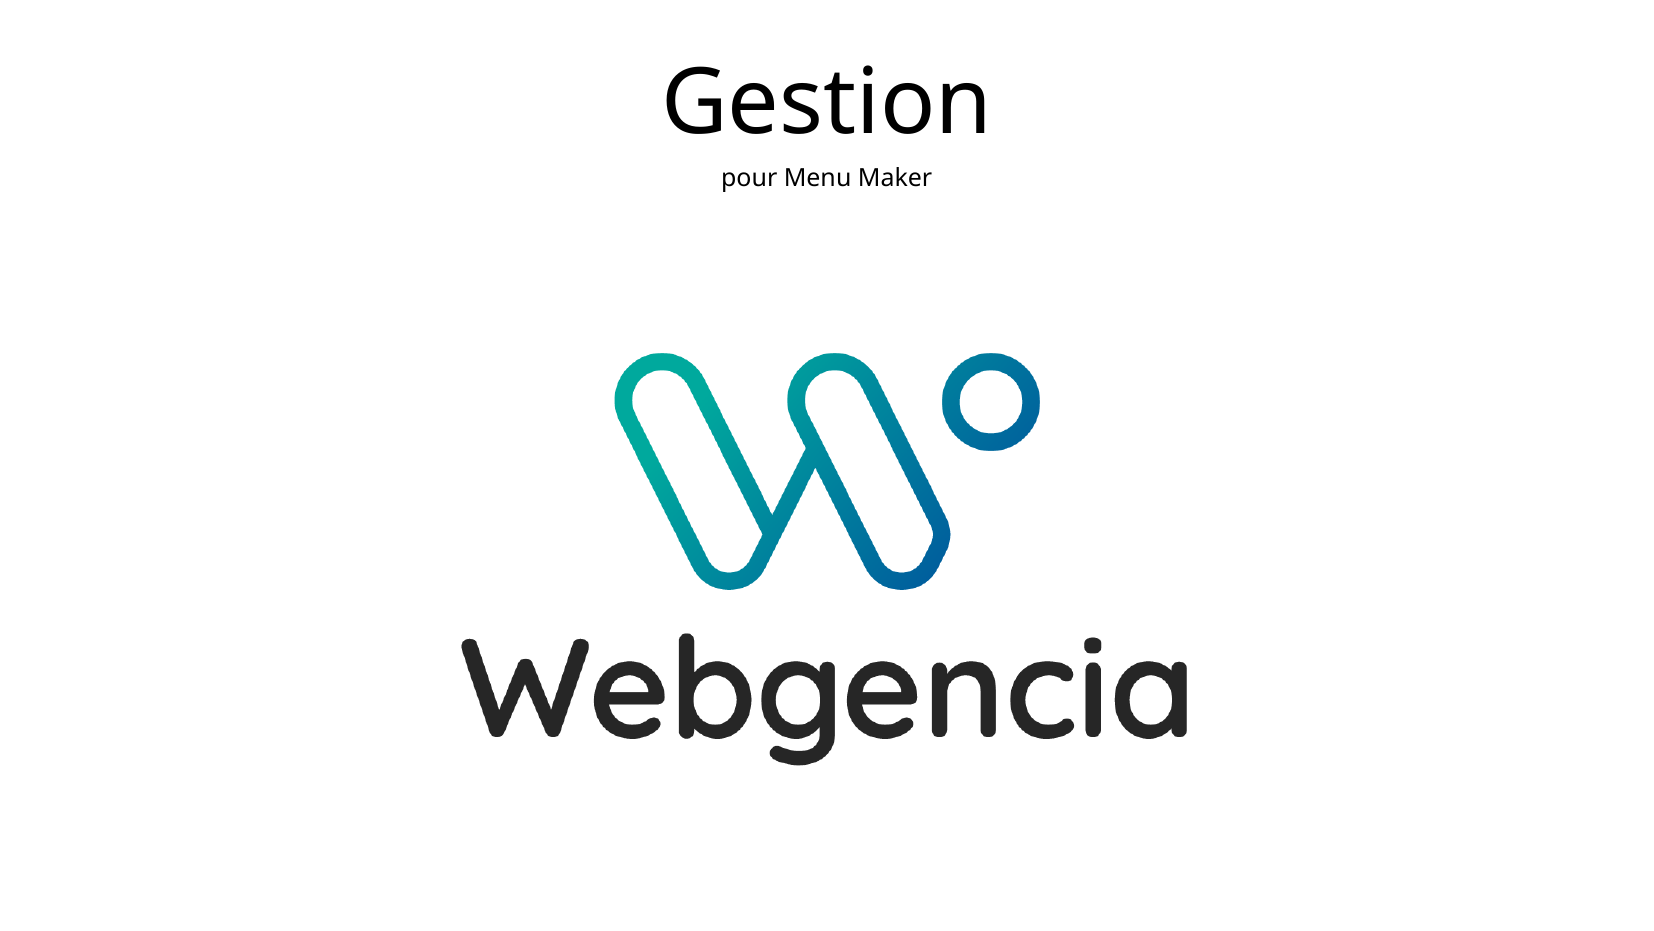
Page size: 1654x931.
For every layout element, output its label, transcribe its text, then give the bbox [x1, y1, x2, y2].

title Gestion pour Menu Maker [82, 35, 1571, 195]
picture [339, 315, 1315, 804]
